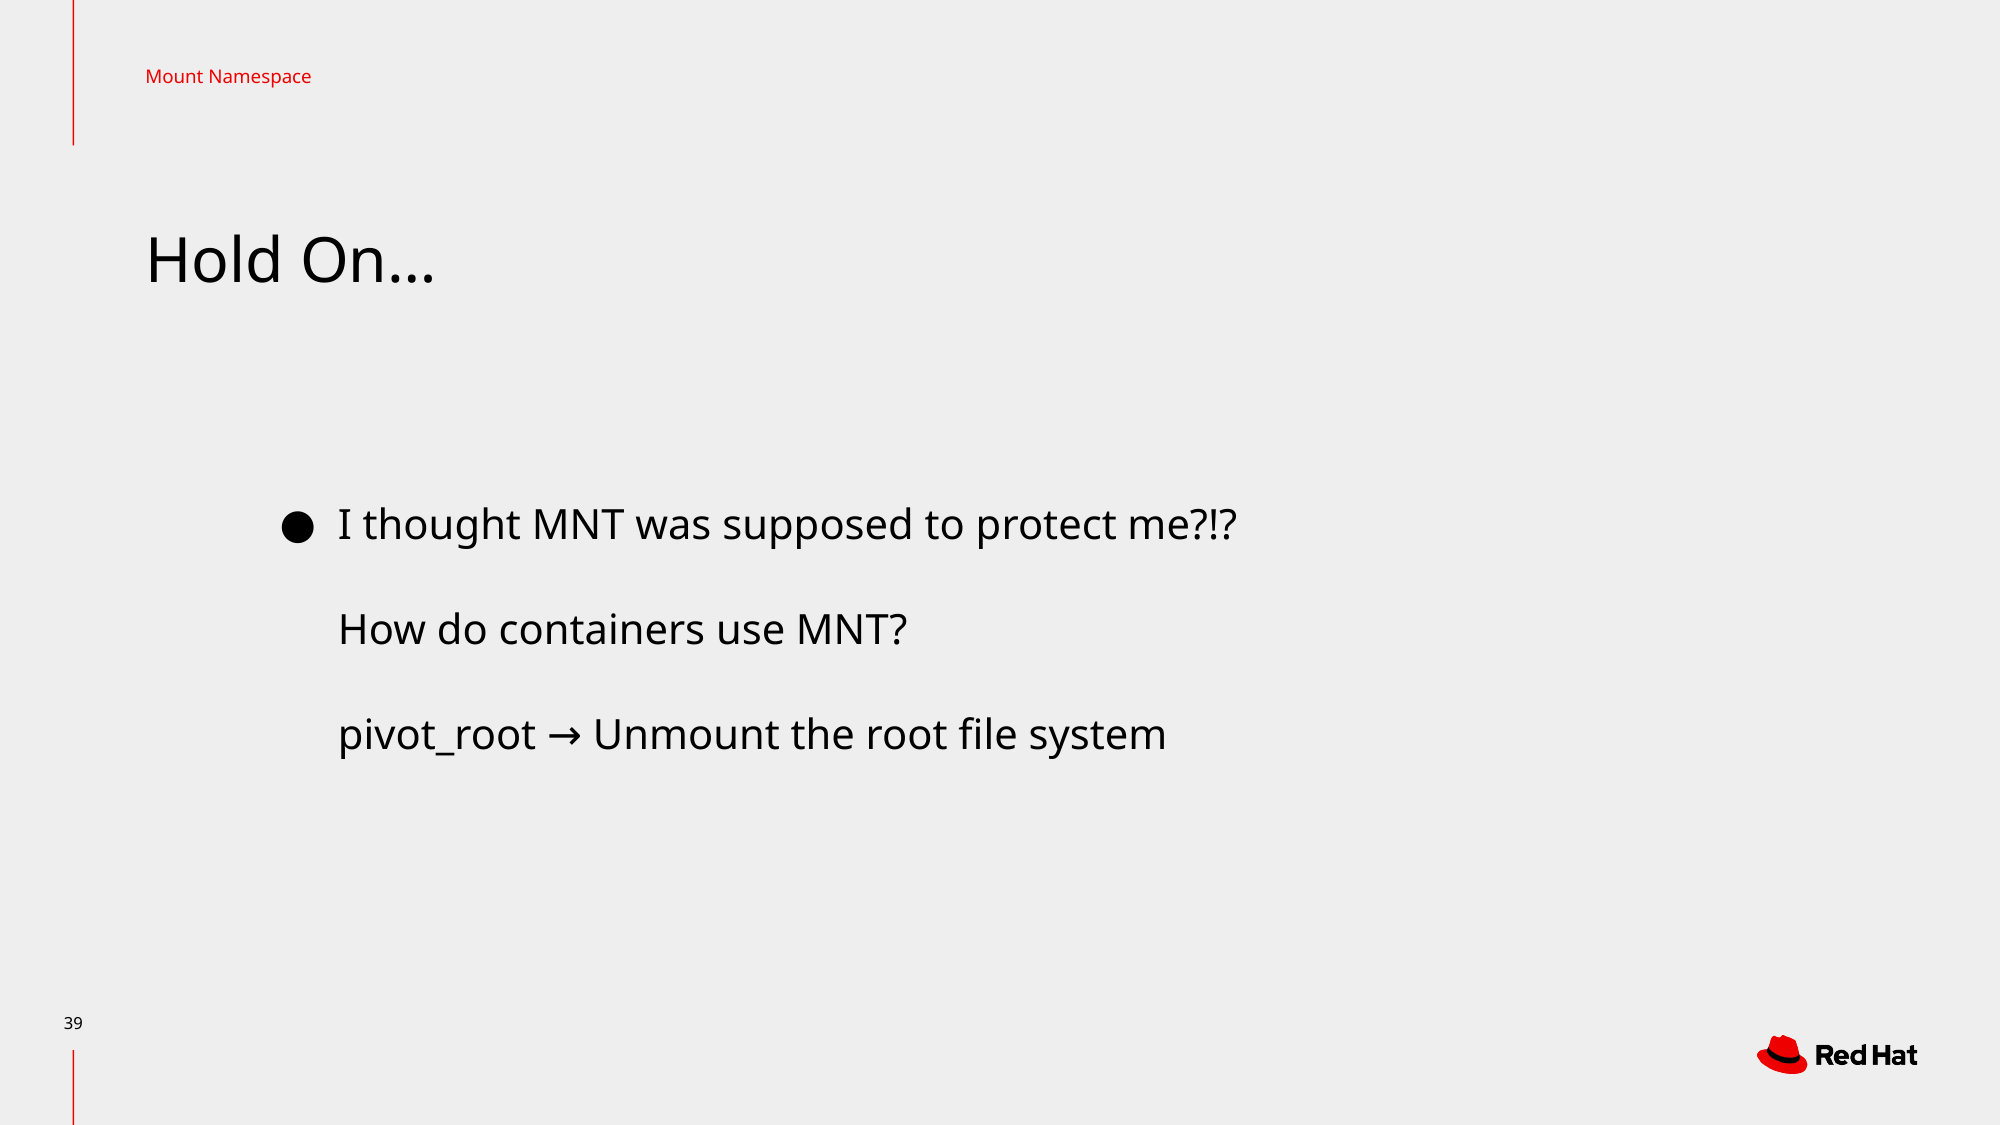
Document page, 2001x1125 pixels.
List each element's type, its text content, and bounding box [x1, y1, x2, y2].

slide_number <number> [13, 1012, 134, 1036]
picture [1757, 1035, 1918, 1074]
subtitle Mount Namespace [73, 9, 919, 143]
title I thought MNT was supposed to protect me?!? How do containers use MNT? pivot_root → Unmount the root file system [262, 442, 1516, 1012]
title Hold On… [73, 193, 1713, 353]
